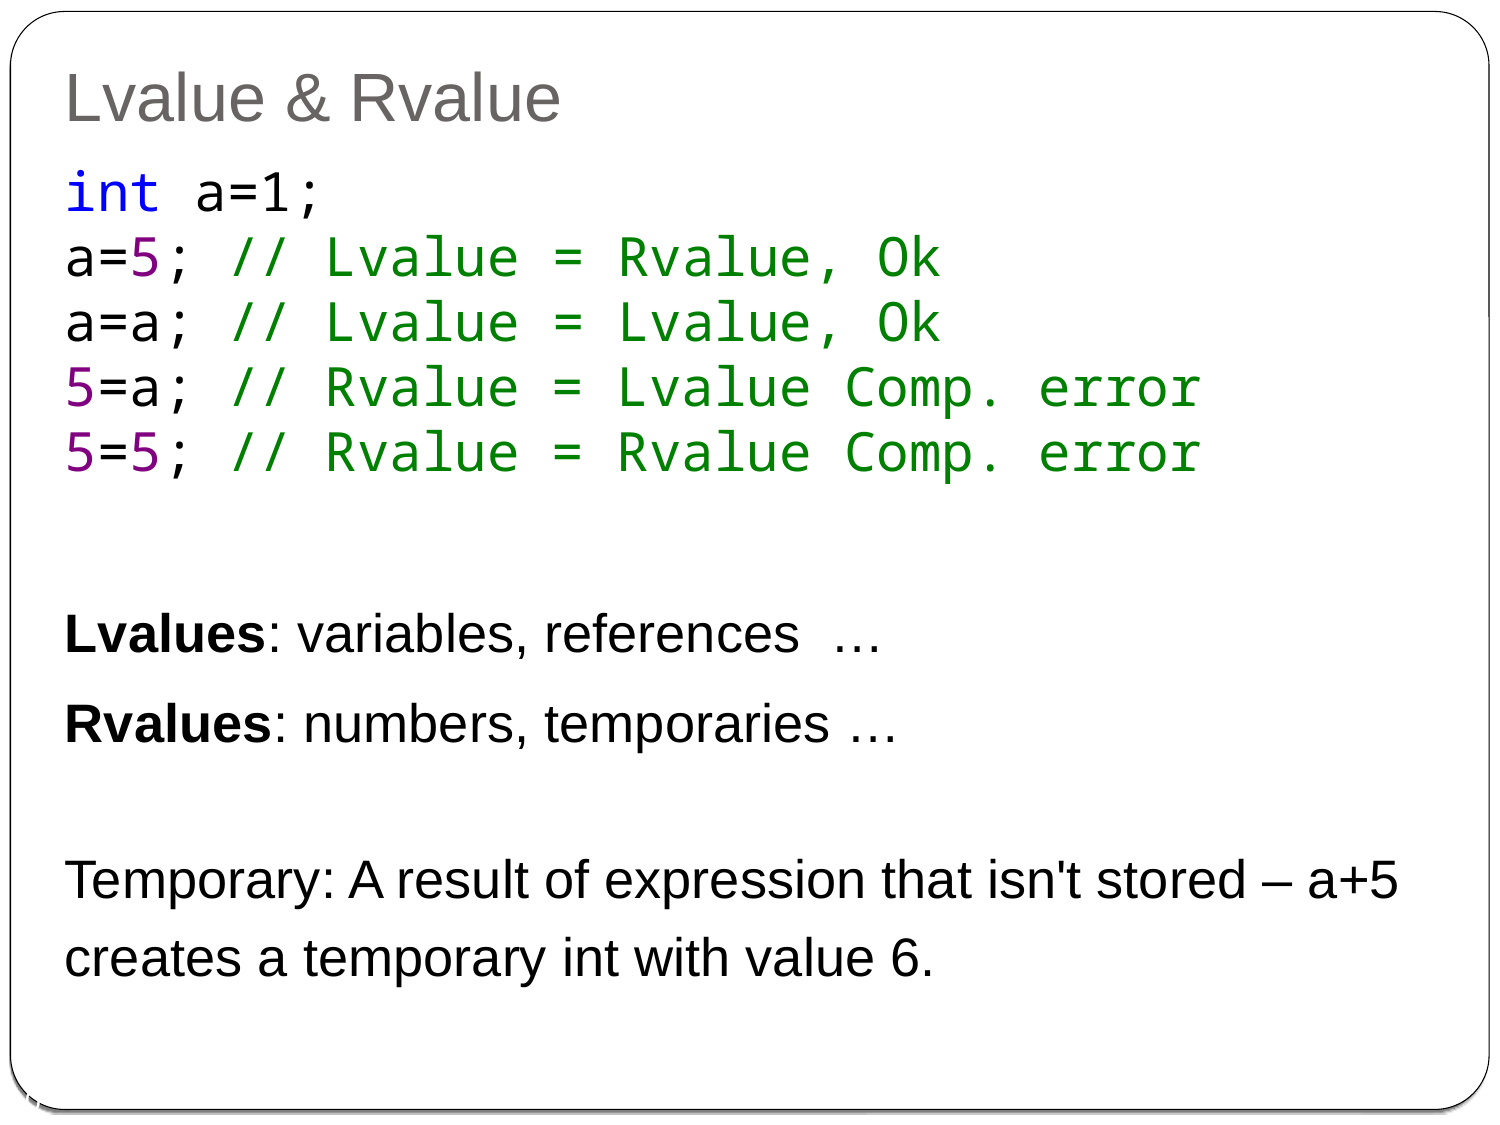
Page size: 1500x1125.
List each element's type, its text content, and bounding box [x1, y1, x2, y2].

slide_number <number> [0, 1074, 50, 1125]
title Lvalue & Rvalue [50, 45, 1450, 149]
list int a=1; a=5; // Lvalue = Rvalue, Ok a=a; // Lvalue = Lvalue, Ok 5=a; // Rvalue = Lvalue Comp. error 5=5; // Rvalue = Rvalue Comp. error Lvalues: variables, references … Rvalues: numbers, temporaries … Temporary: A result of expression that isn't stored – a+5 creates a temporary int with value 6. [50, 149, 1450, 1088]
